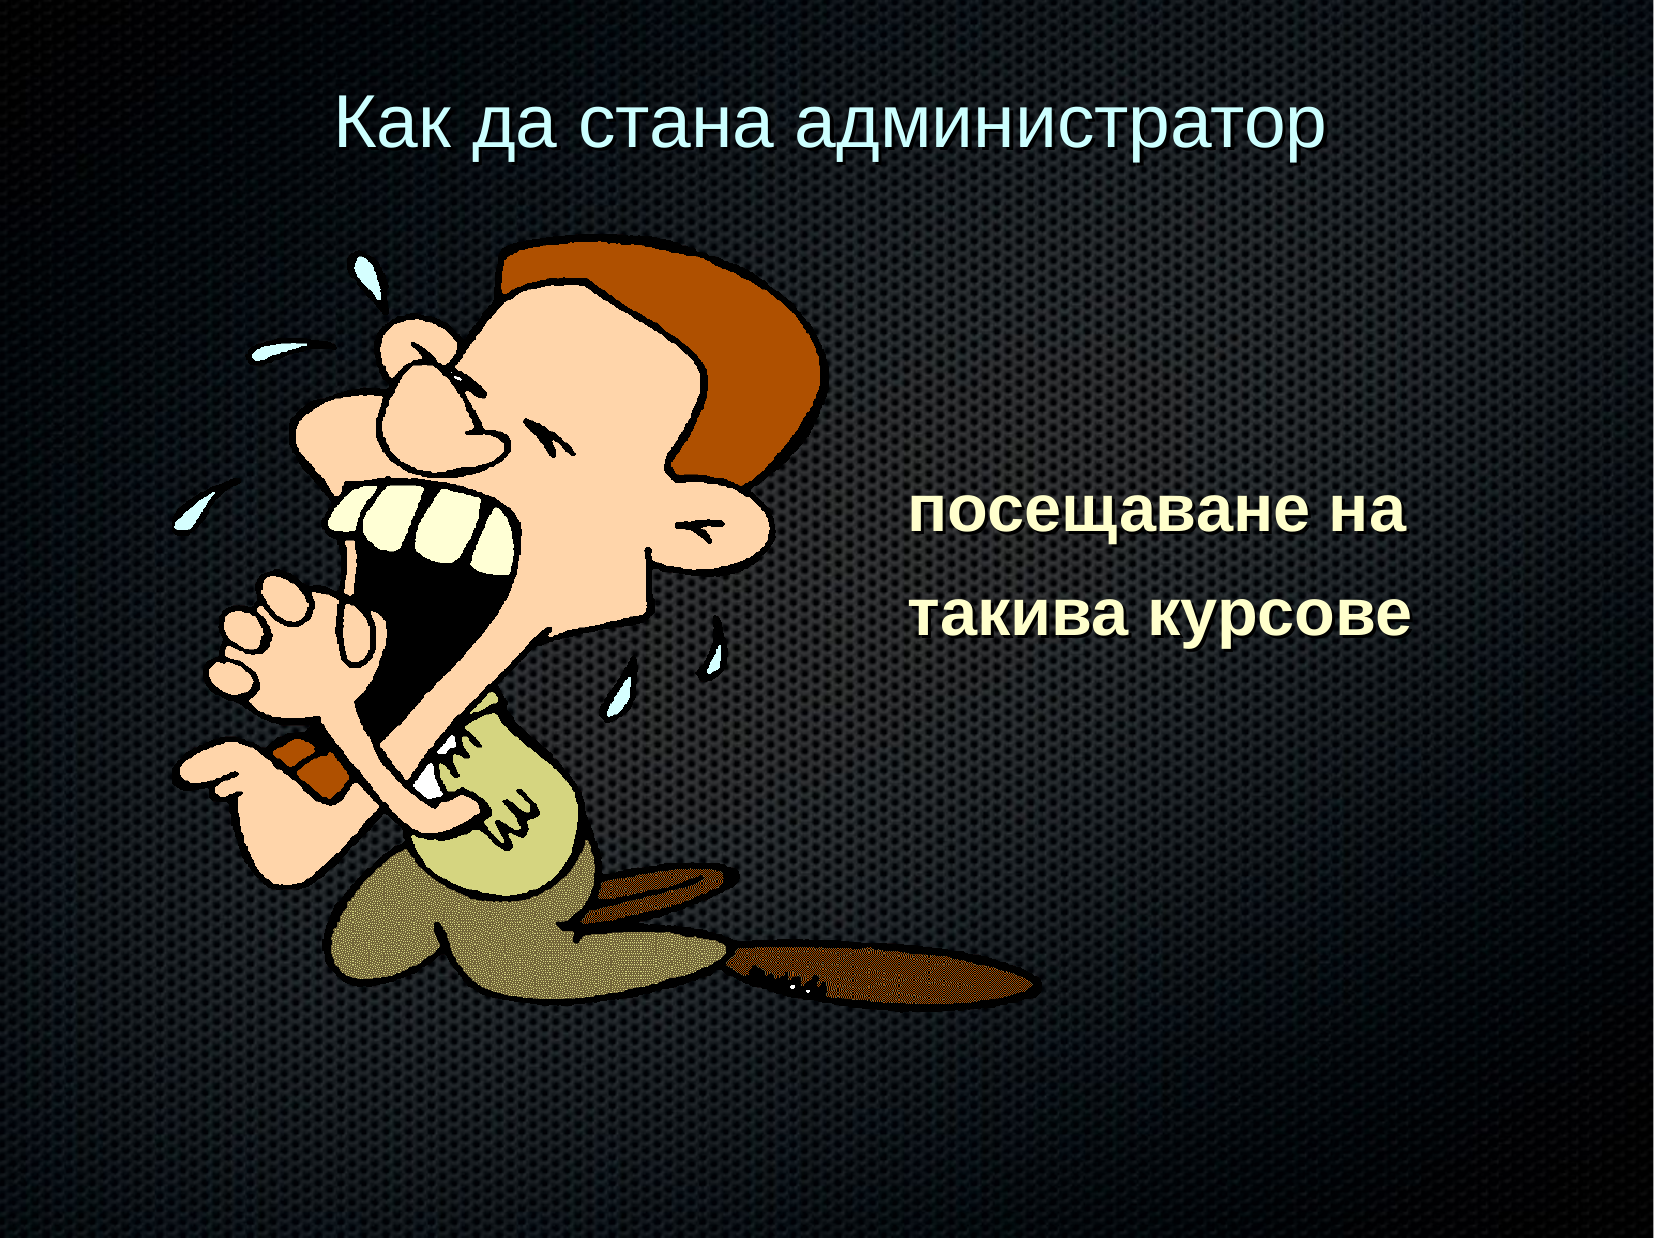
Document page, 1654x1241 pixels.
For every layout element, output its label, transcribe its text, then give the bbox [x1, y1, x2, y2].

list посещаване на такива курсове [82, 262, 1571, 1148]
title Как да стана администратор [86, 25, 1576, 218]
picture [0, 0, 1654, 1238]
